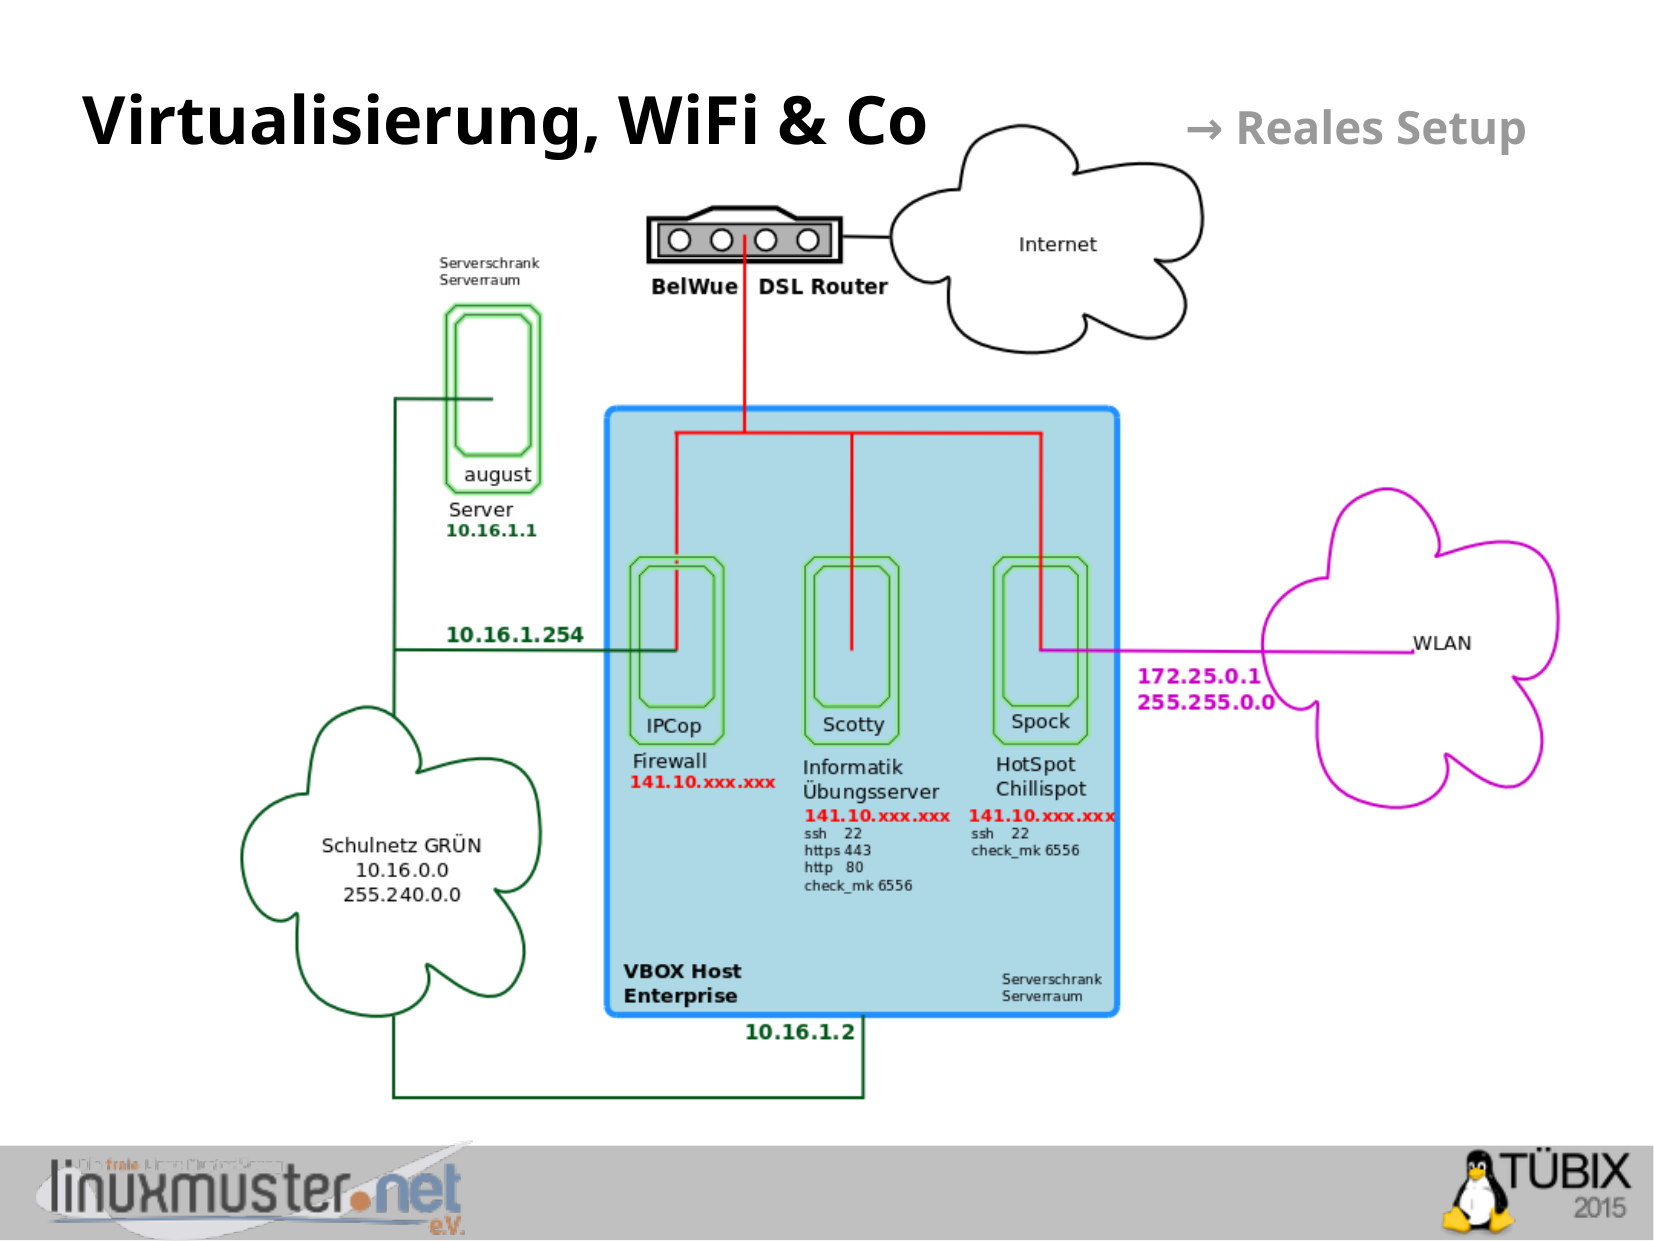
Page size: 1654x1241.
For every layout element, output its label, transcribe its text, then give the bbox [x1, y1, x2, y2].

title Virtualisierung, WiFi & Co → Reales Setup [82, 49, 1571, 189]
picture [236, 189, 1571, 1101]
picture [36, 1140, 473, 1241]
picture [1440, 1146, 1642, 1238]
